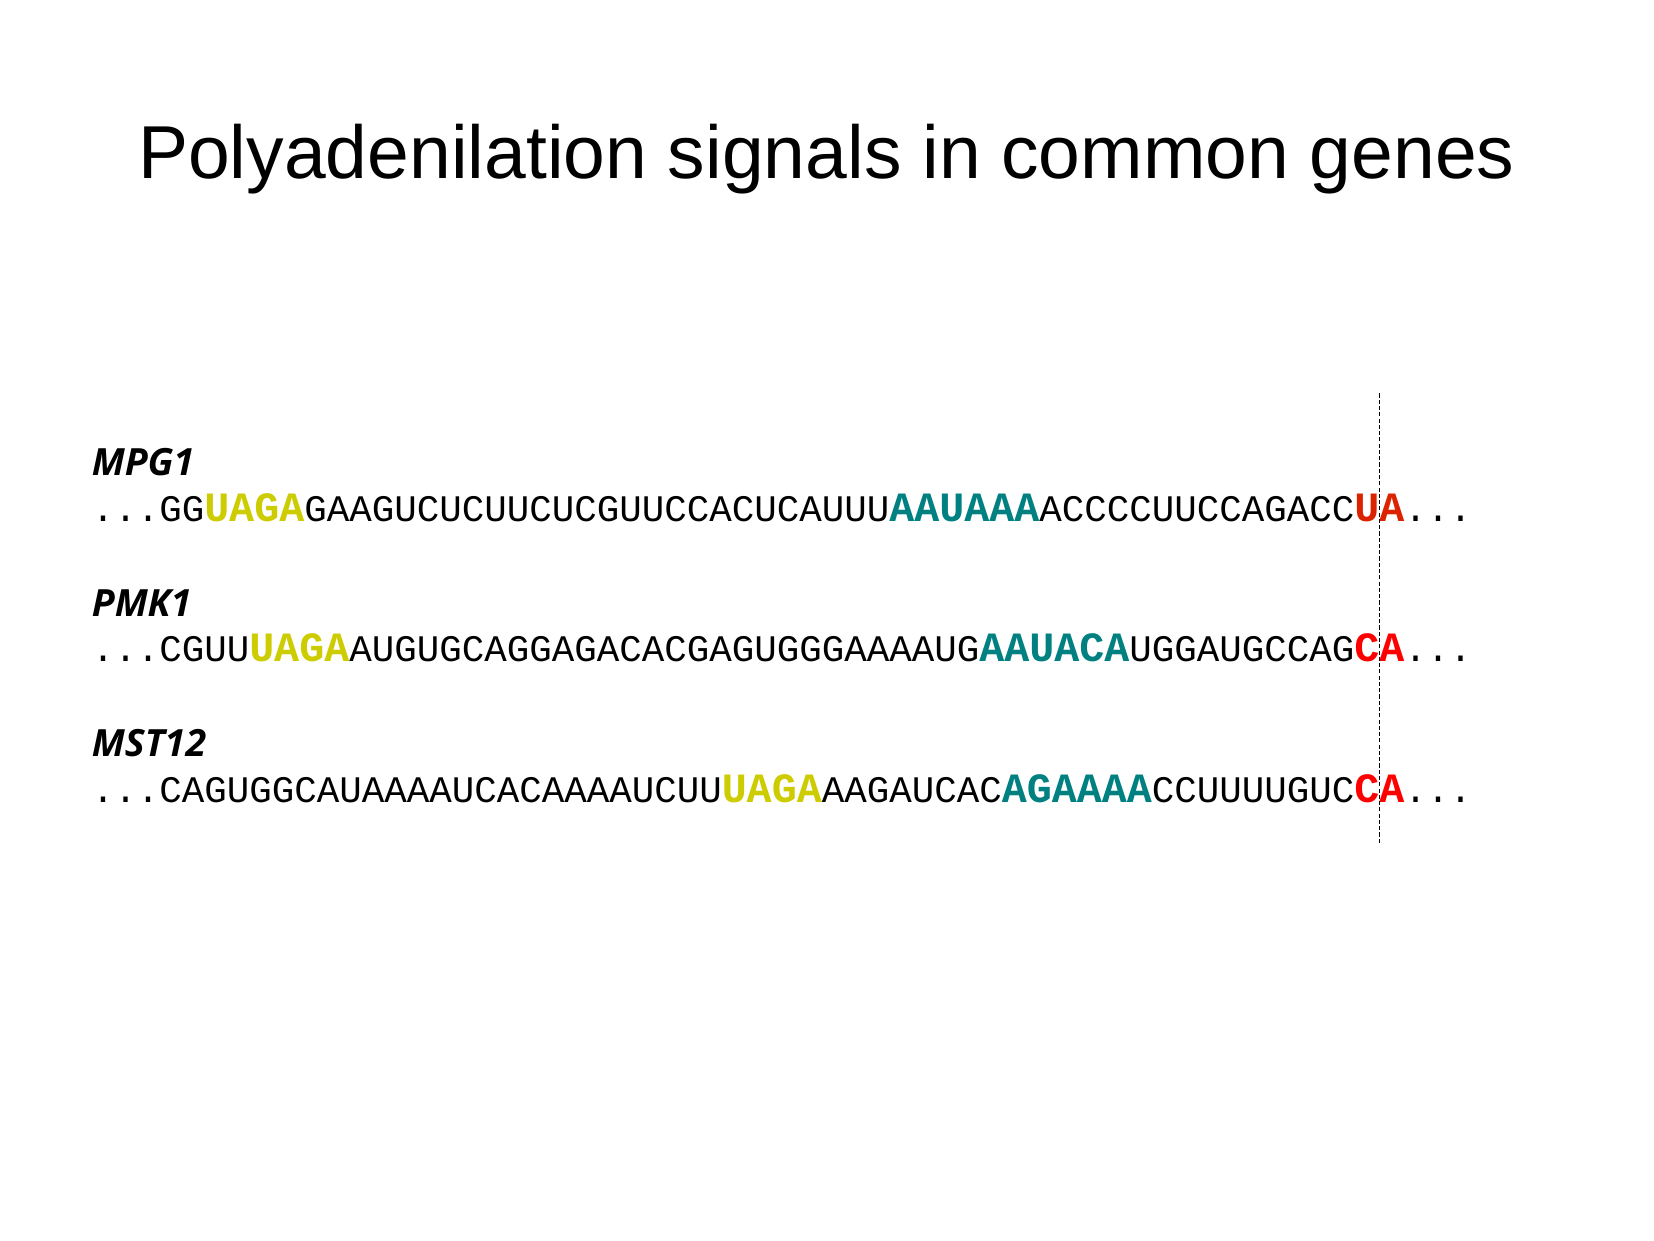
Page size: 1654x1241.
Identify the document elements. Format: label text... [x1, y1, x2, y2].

title Polyadenilation signals in common genes [82, 49, 1571, 257]
text_box MPG1 ...GGUAGAGAAGUCUCUUCUCGUUCCACUCAUUUAAUAAAACCCCUUCCAGACCUA... PMK1 ...CGUUUAGAAUGUGCAGGAGACACGAGUGGGAAAAUGAAUACAUGGAUGCCAGCA... MST12 ...CAGUGGCAUAAAAUCACAAAAUCUUUAGAAAGAUCACAGAAAACCUUUUGUCCA... [77, 428, 1654, 849]
